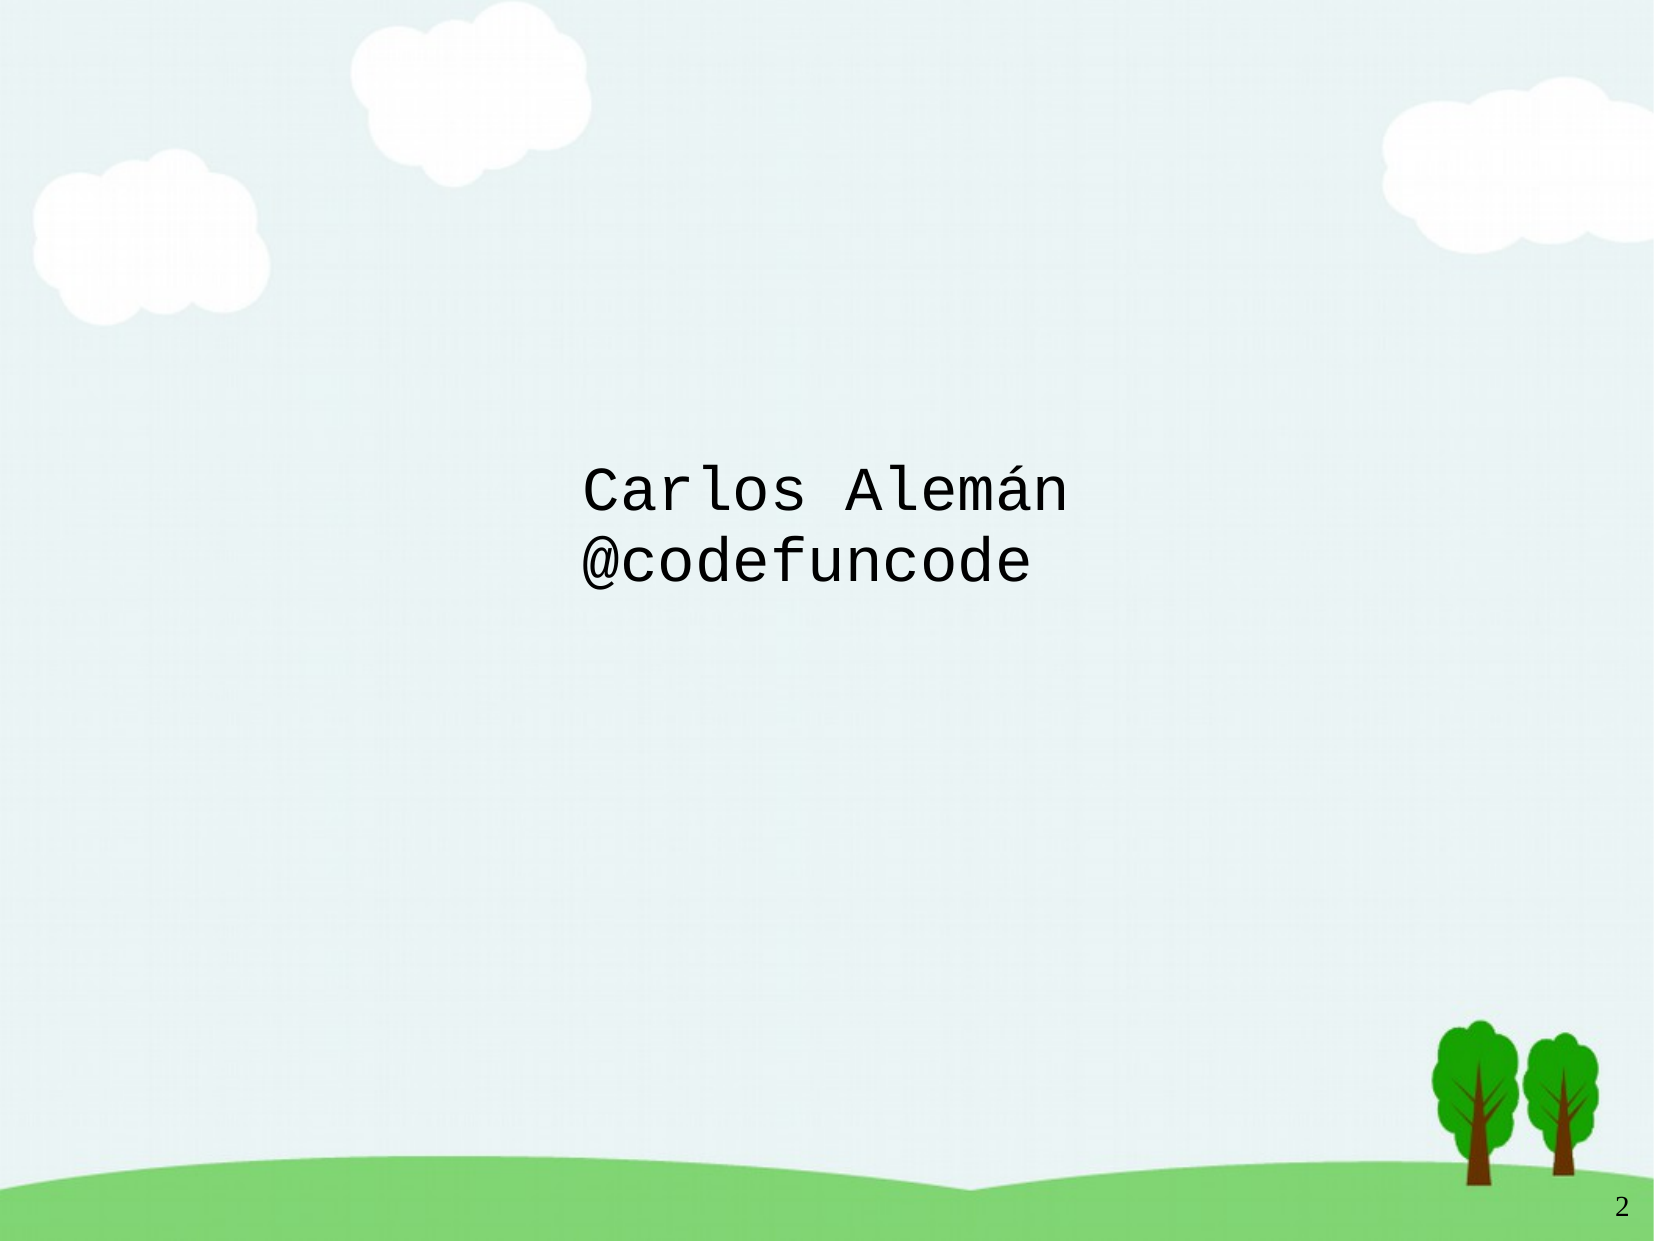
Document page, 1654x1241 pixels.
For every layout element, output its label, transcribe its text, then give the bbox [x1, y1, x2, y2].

subtitle Carlos Alemán @codefuncode [82, 49, 1571, 1010]
picture [0, 0, 1654, 1241]
